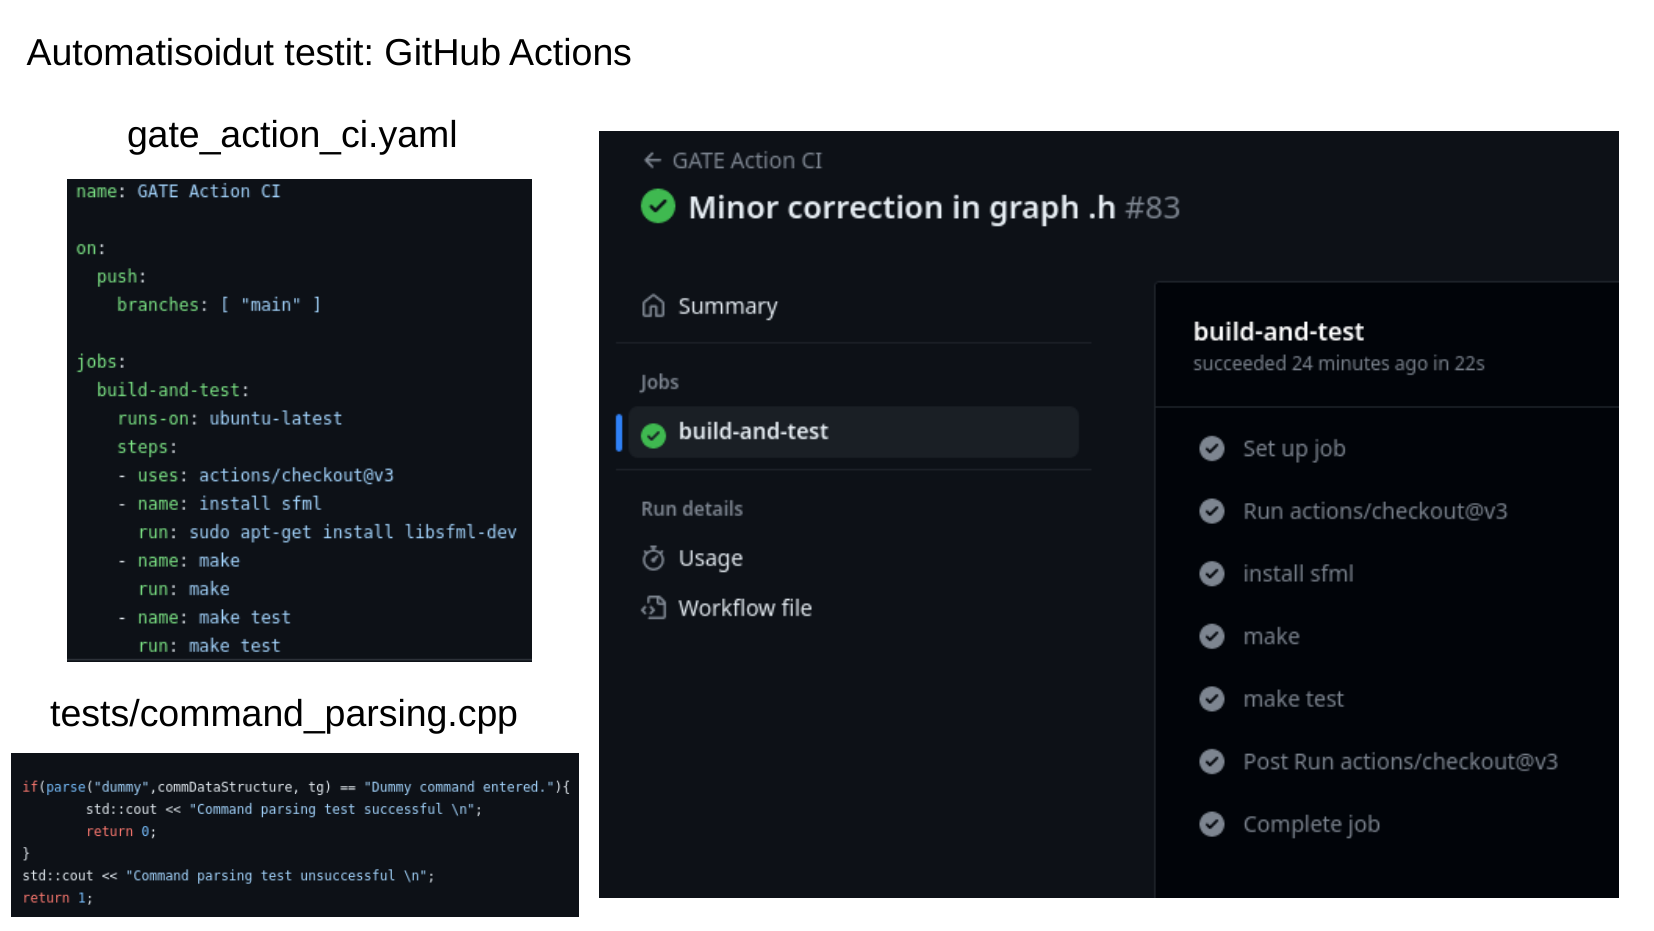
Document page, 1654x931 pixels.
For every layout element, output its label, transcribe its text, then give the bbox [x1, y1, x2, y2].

text_box tests/command_parsing.cpp [35, 685, 591, 742]
text_box gate_action_ci.yaml [112, 106, 473, 164]
picture [11, 753, 579, 917]
picture [67, 179, 532, 662]
text_box Automatisoidut testit: GitHub Actions [11, 23, 650, 81]
picture [599, 131, 1619, 898]
